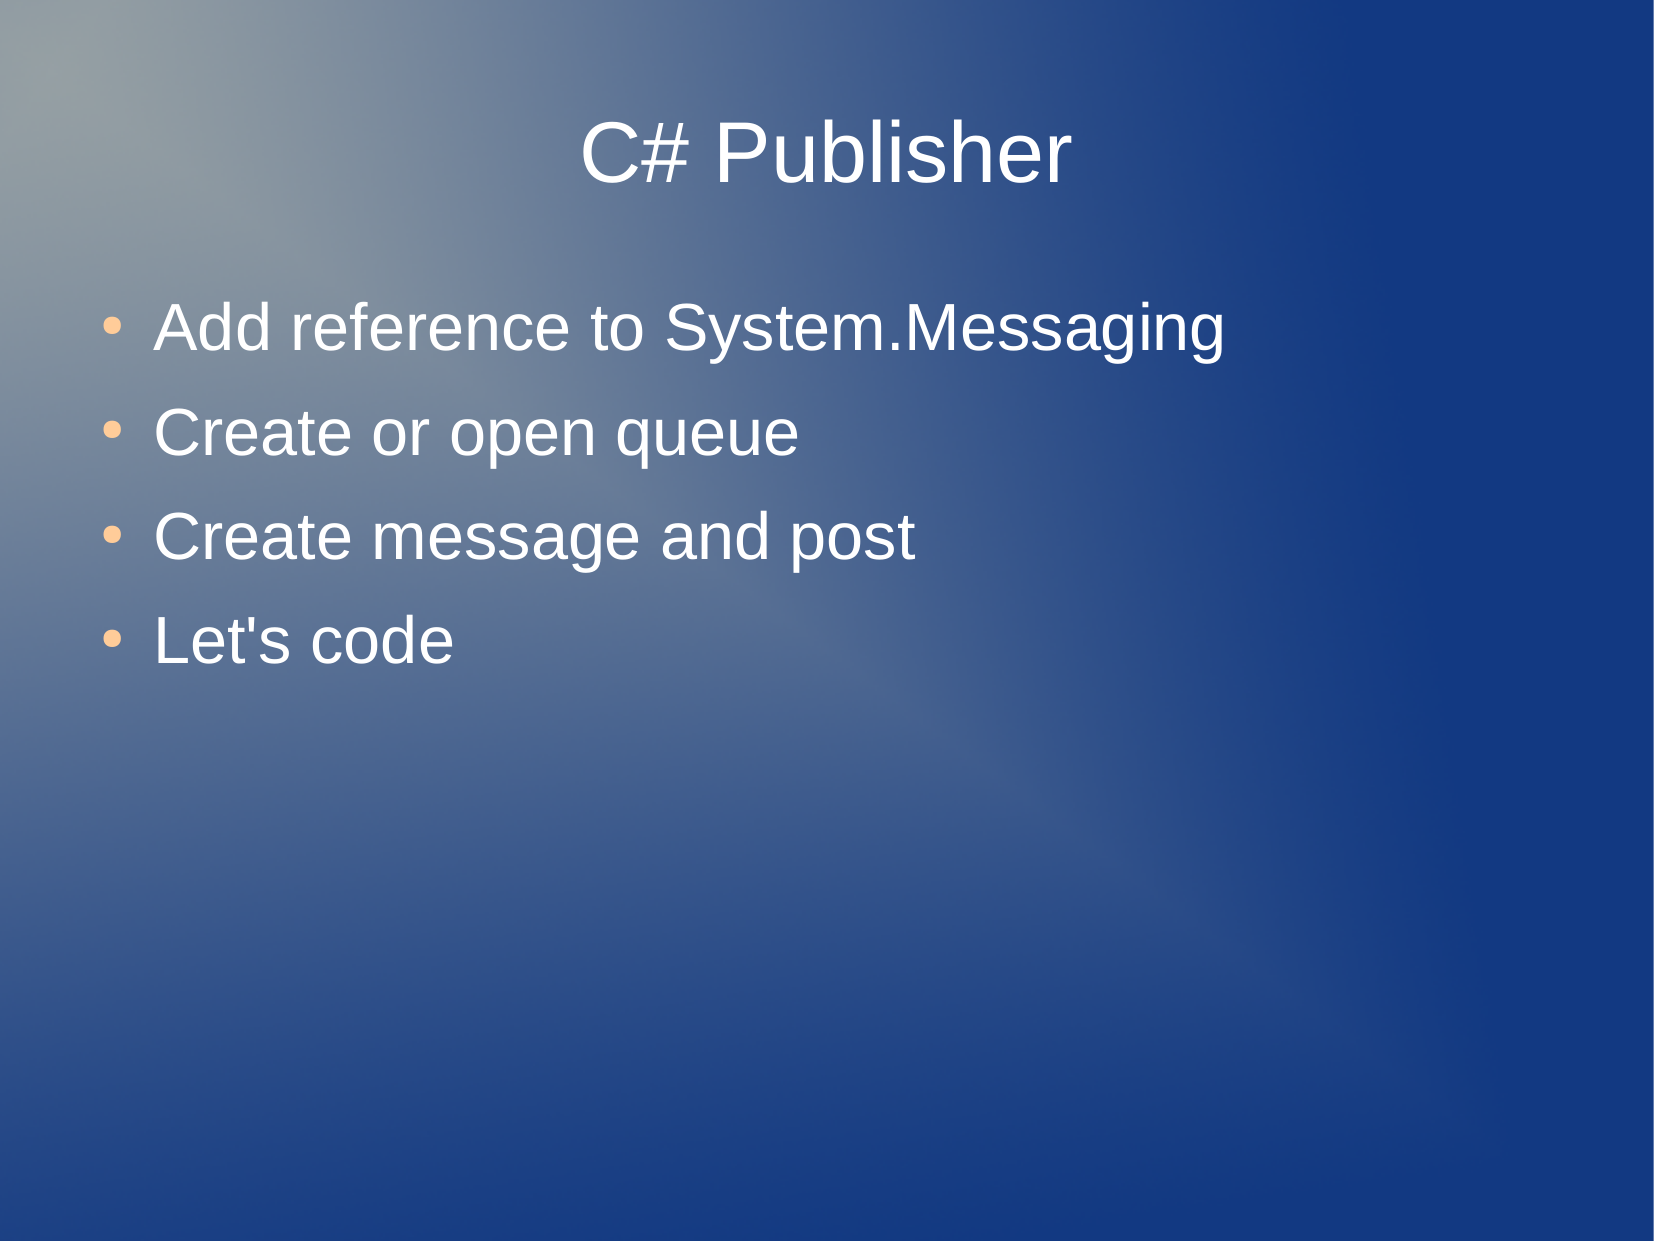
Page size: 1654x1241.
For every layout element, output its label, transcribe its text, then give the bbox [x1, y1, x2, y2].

list Add reference to System.Messaging Create or open queue Create message and post Let's code [82, 290, 1571, 1109]
title C# Publisher [82, 49, 1571, 257]
picture [0, 0, 1654, 1241]
